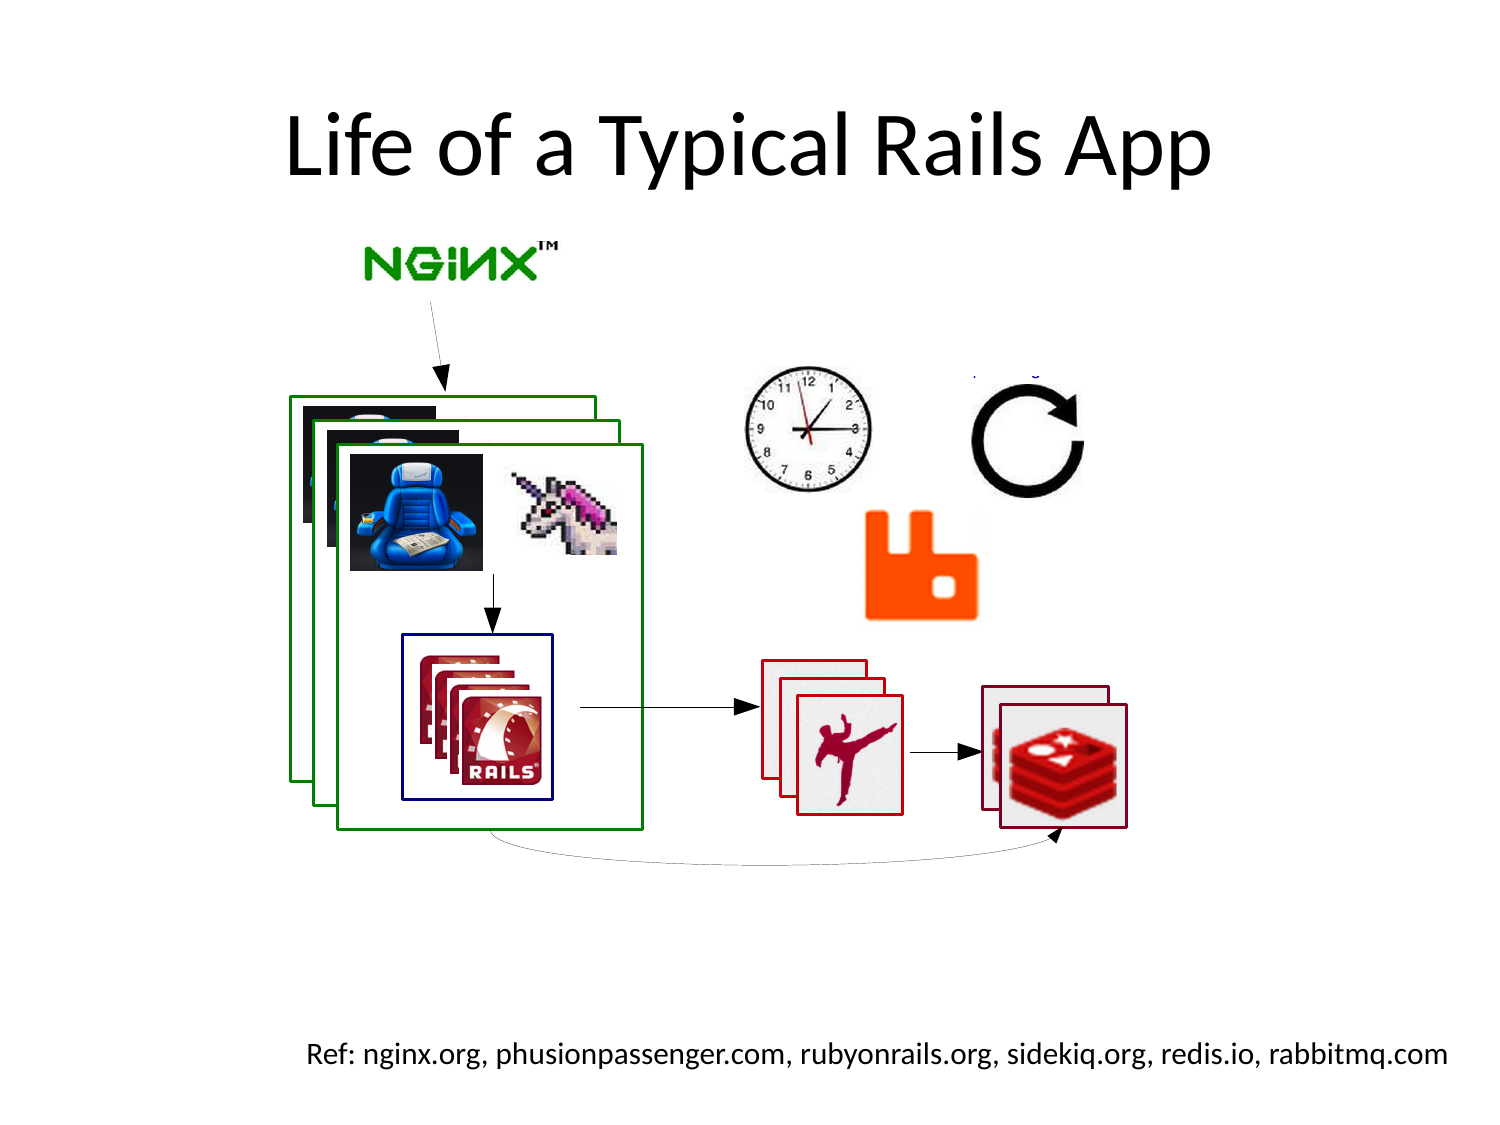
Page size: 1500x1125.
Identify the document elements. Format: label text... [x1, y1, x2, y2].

picture [303, 406, 436, 523]
picture [327, 430, 459, 547]
picture [781, 679, 884, 796]
picture [744, 361, 1091, 632]
picture [799, 697, 901, 813]
picture [350, 454, 483, 571]
picture [763, 661, 866, 778]
text_box [290, 396, 643, 830]
picture [357, 241, 566, 287]
picture [1001, 706, 1125, 827]
picture [475, 439, 593, 444]
picture [451, 415, 569, 420]
text_box Ref: nginx.org, phusionpassenger.com, rubyonrails.org, sidekiq.org, redis.io, rabbitmq.com [291, 1033, 1471, 1087]
picture [417, 649, 545, 788]
picture [499, 463, 617, 555]
title Life of a Typical Rails App [75, 45, 1426, 233]
picture [984, 688, 1107, 809]
